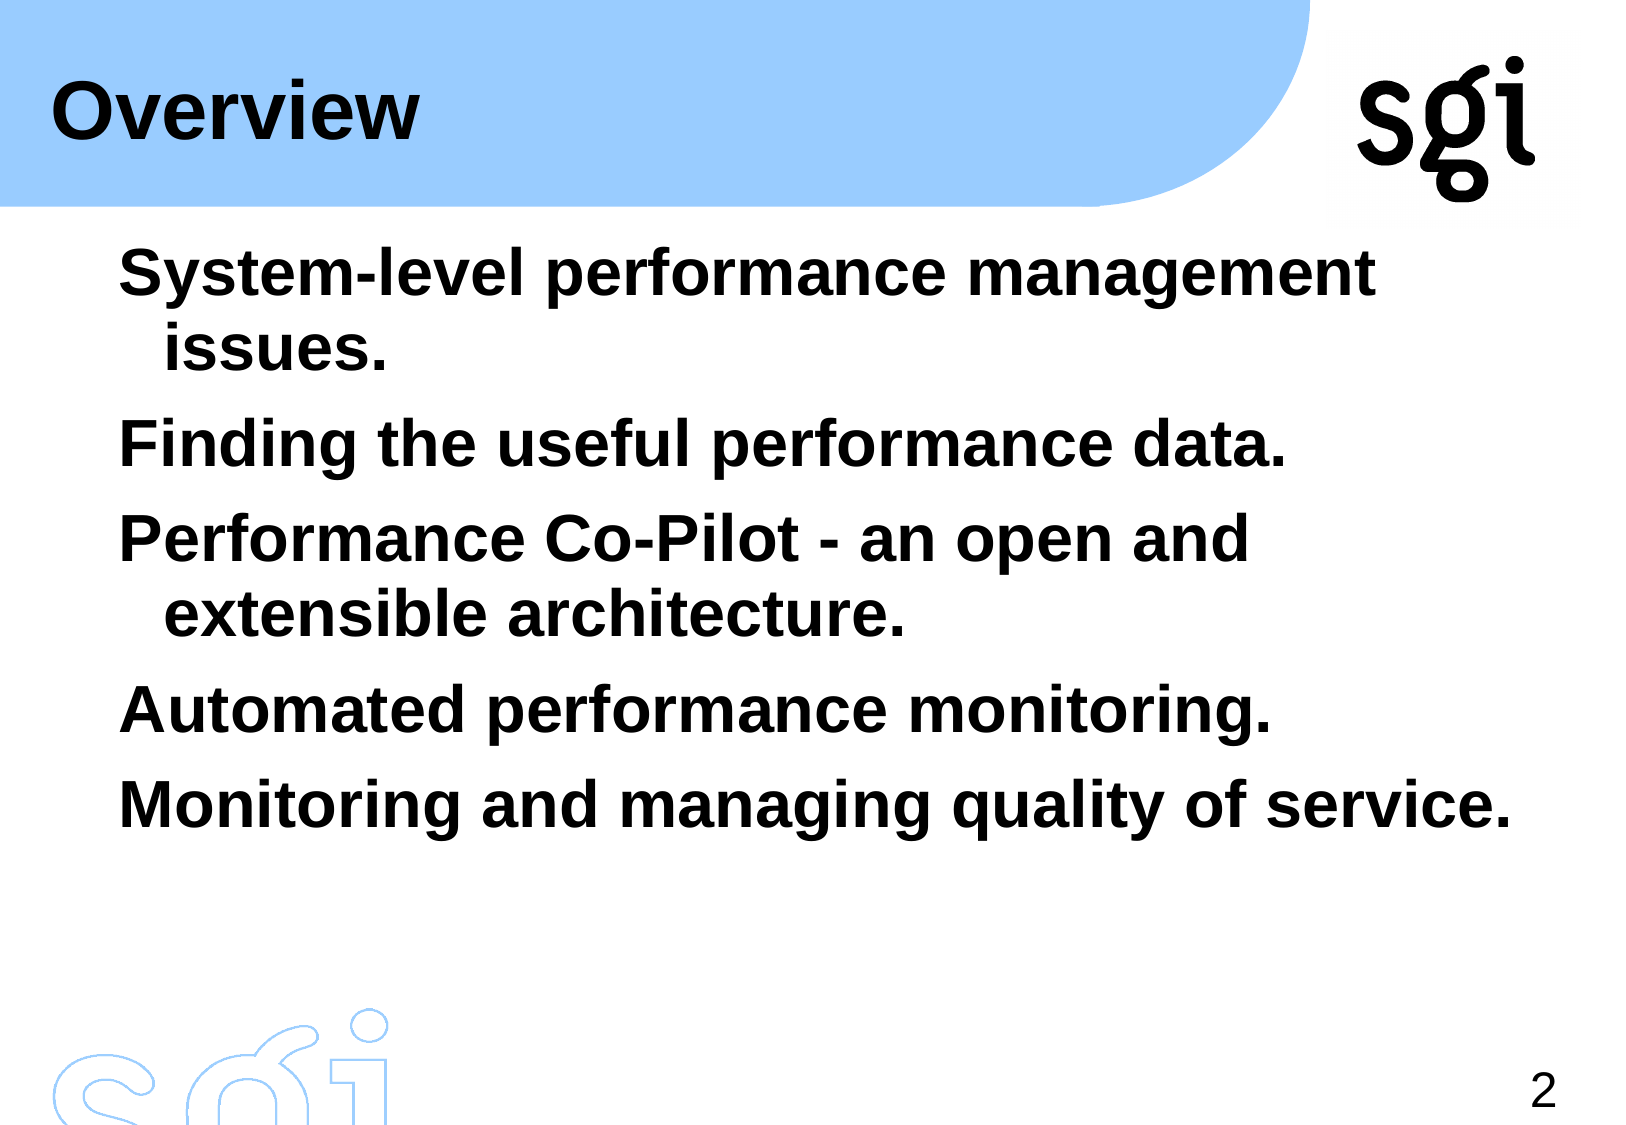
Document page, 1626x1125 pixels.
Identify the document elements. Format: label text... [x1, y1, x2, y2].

title Overview [36, 33, 1318, 199]
list System-level performance management issues. Finding the useful performance data. Performance Co-Pilot - an open and extensible architecture. Automated performance monitoring. Monitoring and managing quality of service. [87, 228, 1538, 1023]
